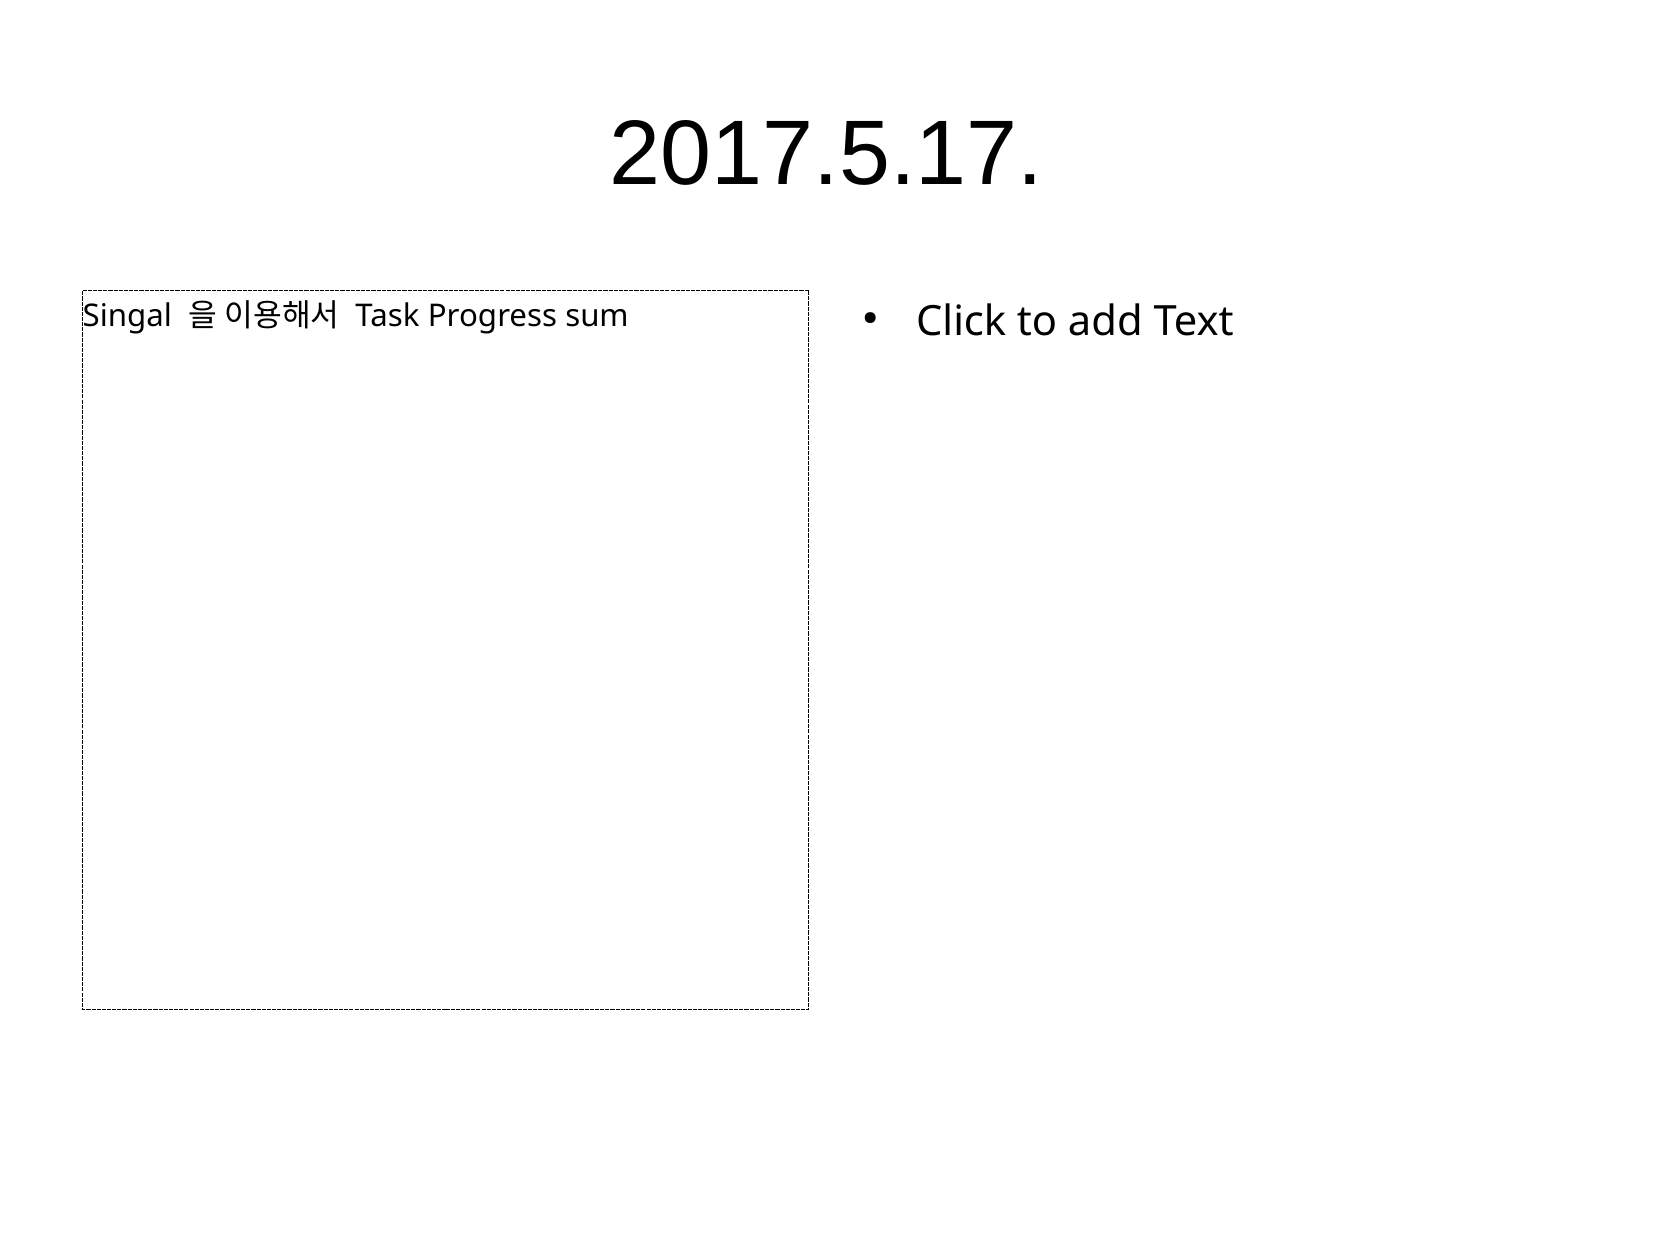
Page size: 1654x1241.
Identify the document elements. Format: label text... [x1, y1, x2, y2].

list Click to add Text [845, 290, 1572, 1010]
title 2017.5.17. [82, 49, 1571, 257]
list Singal 을 이용해서 Task Progress sum [82, 290, 809, 1010]
